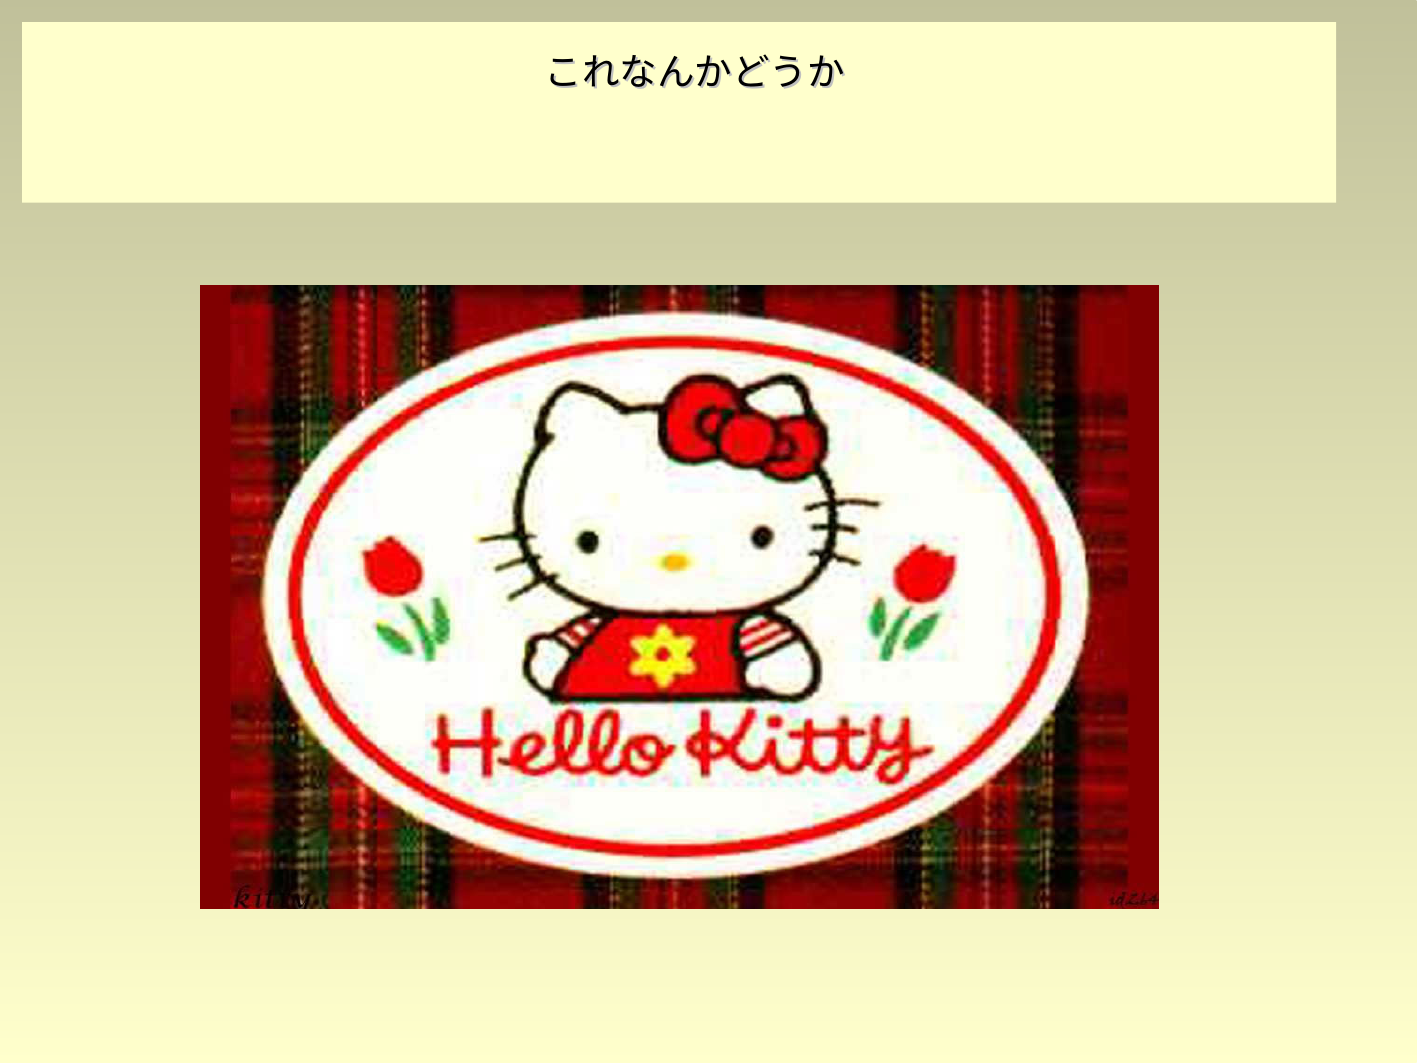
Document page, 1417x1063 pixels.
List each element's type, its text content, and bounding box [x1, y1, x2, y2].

picture [200, 285, 1159, 909]
text_box [22, 22, 1337, 203]
text_box これなんかどうか [23, 35, 1366, 181]
